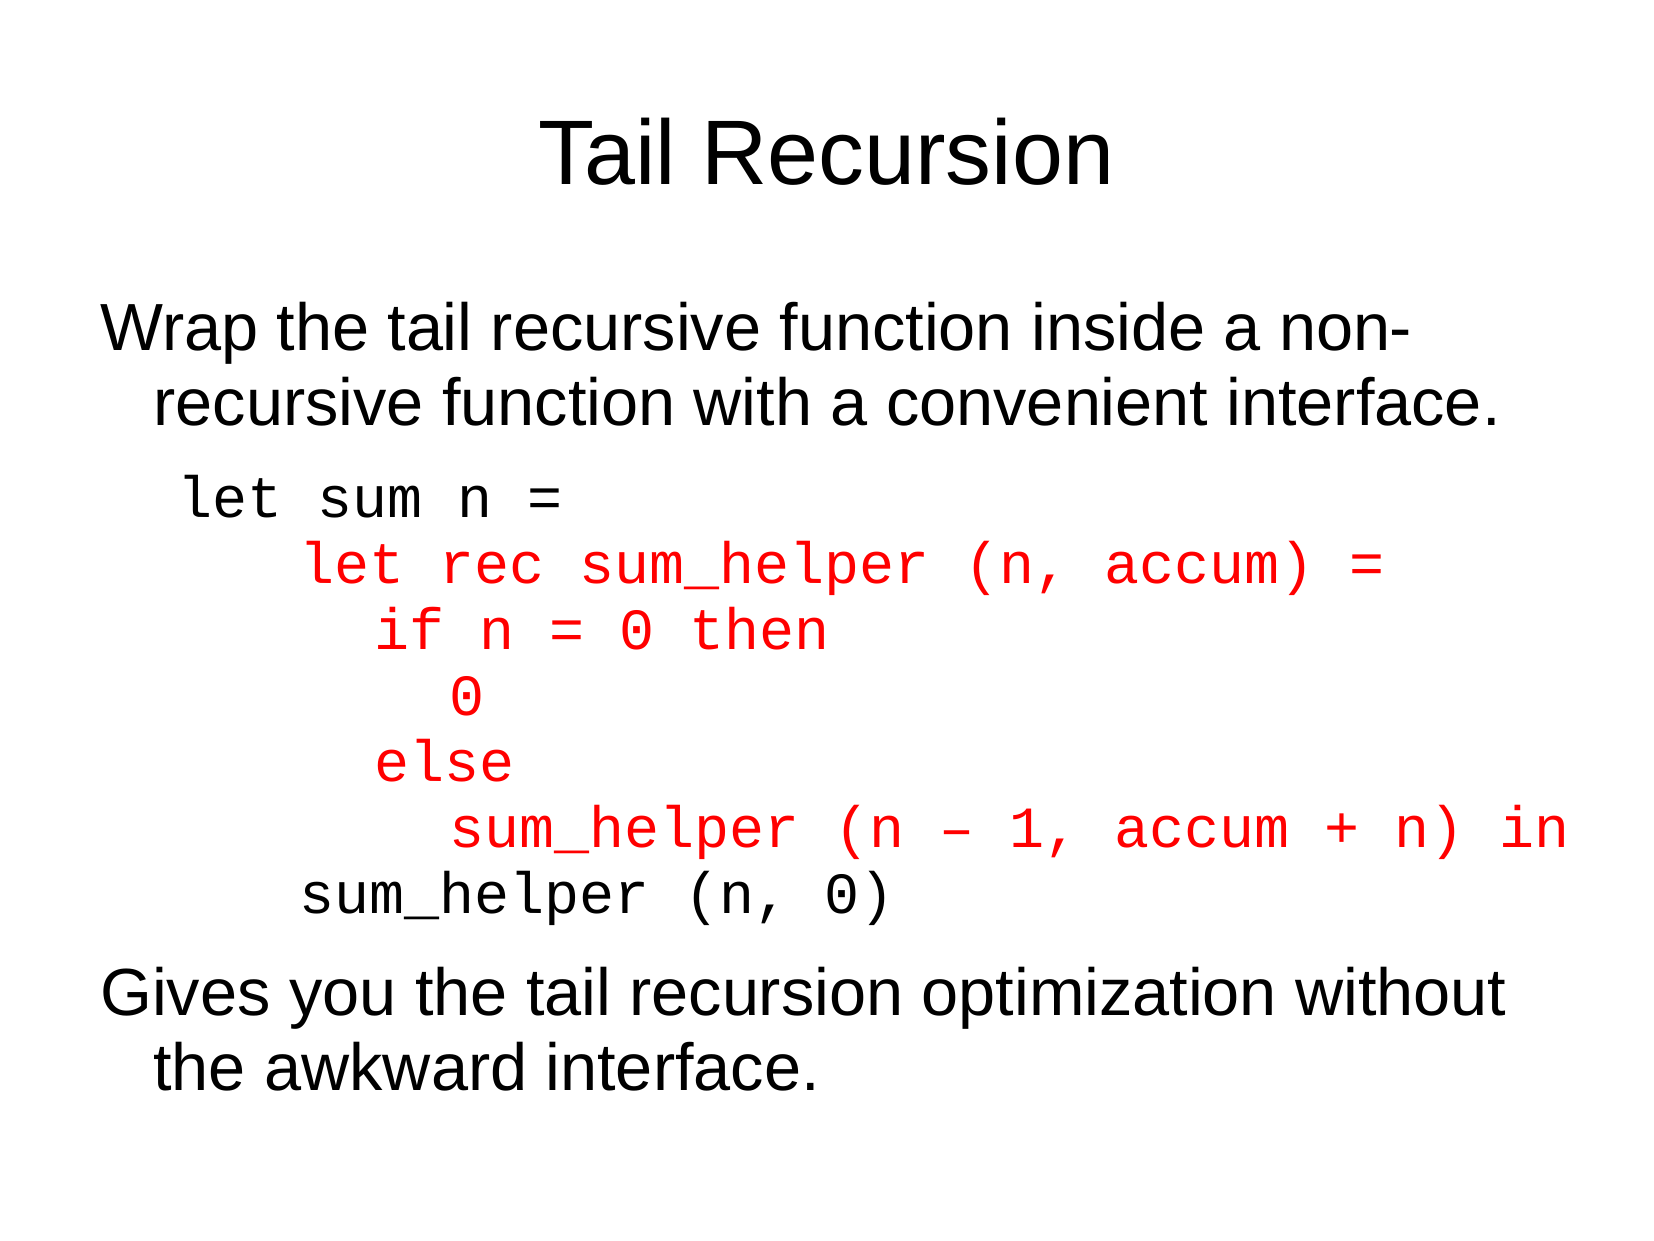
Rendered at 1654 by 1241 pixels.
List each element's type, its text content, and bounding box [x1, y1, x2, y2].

list Wrap the tail recursive function inside a non-recursive function with a convenient interface. let sum n = let rec sum_helper (n, accum) = if n = 0 then 0 else sum_helper (n – 1, accum + n) in sum_helper (n, 0) Gives you the tail recursion optimization without the awkward interface. [82, 290, 1571, 1094]
title Tail Recursion [82, 56, 1571, 250]
